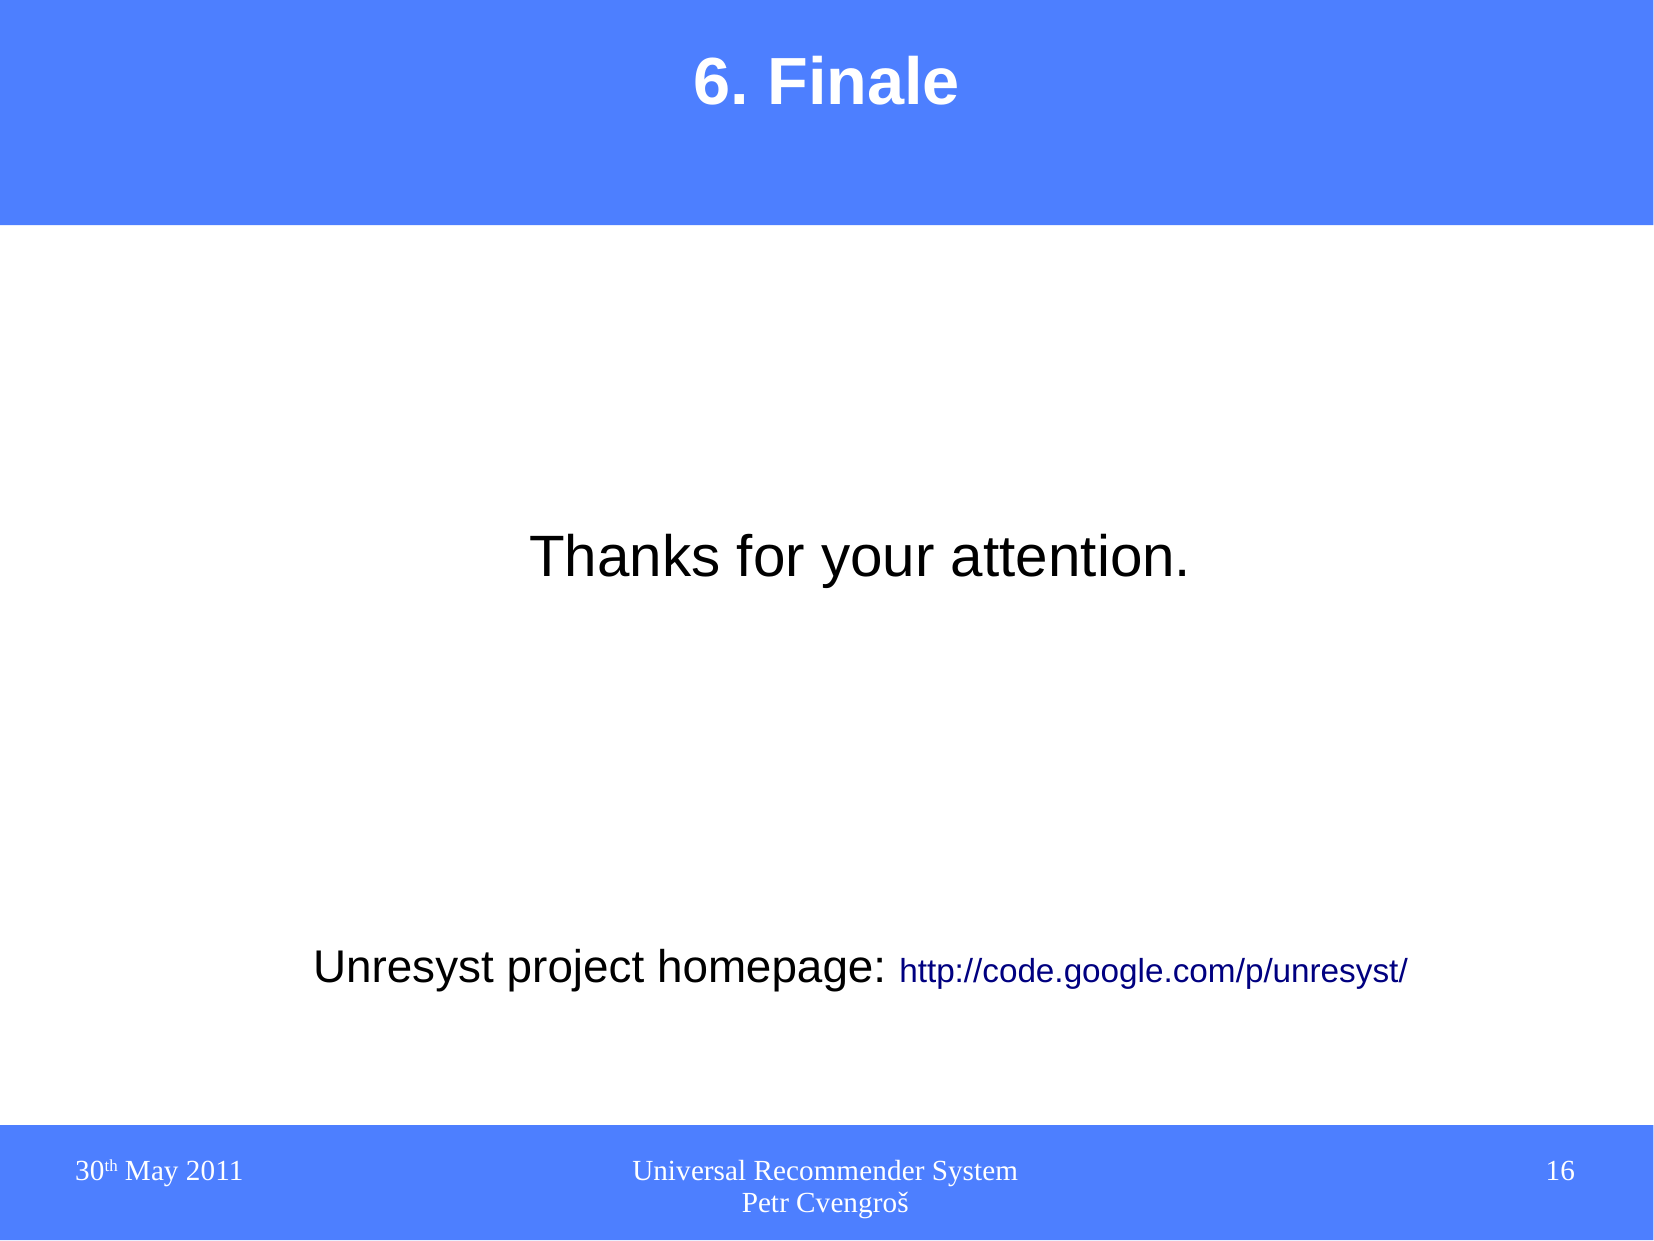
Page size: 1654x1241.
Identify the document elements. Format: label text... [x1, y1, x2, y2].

title 6. Finale [82, 32, 1571, 205]
list Thanks for your attention. Unresyst project homepage: http://code.google.com/p/unresyst/ [81, 253, 1570, 1131]
